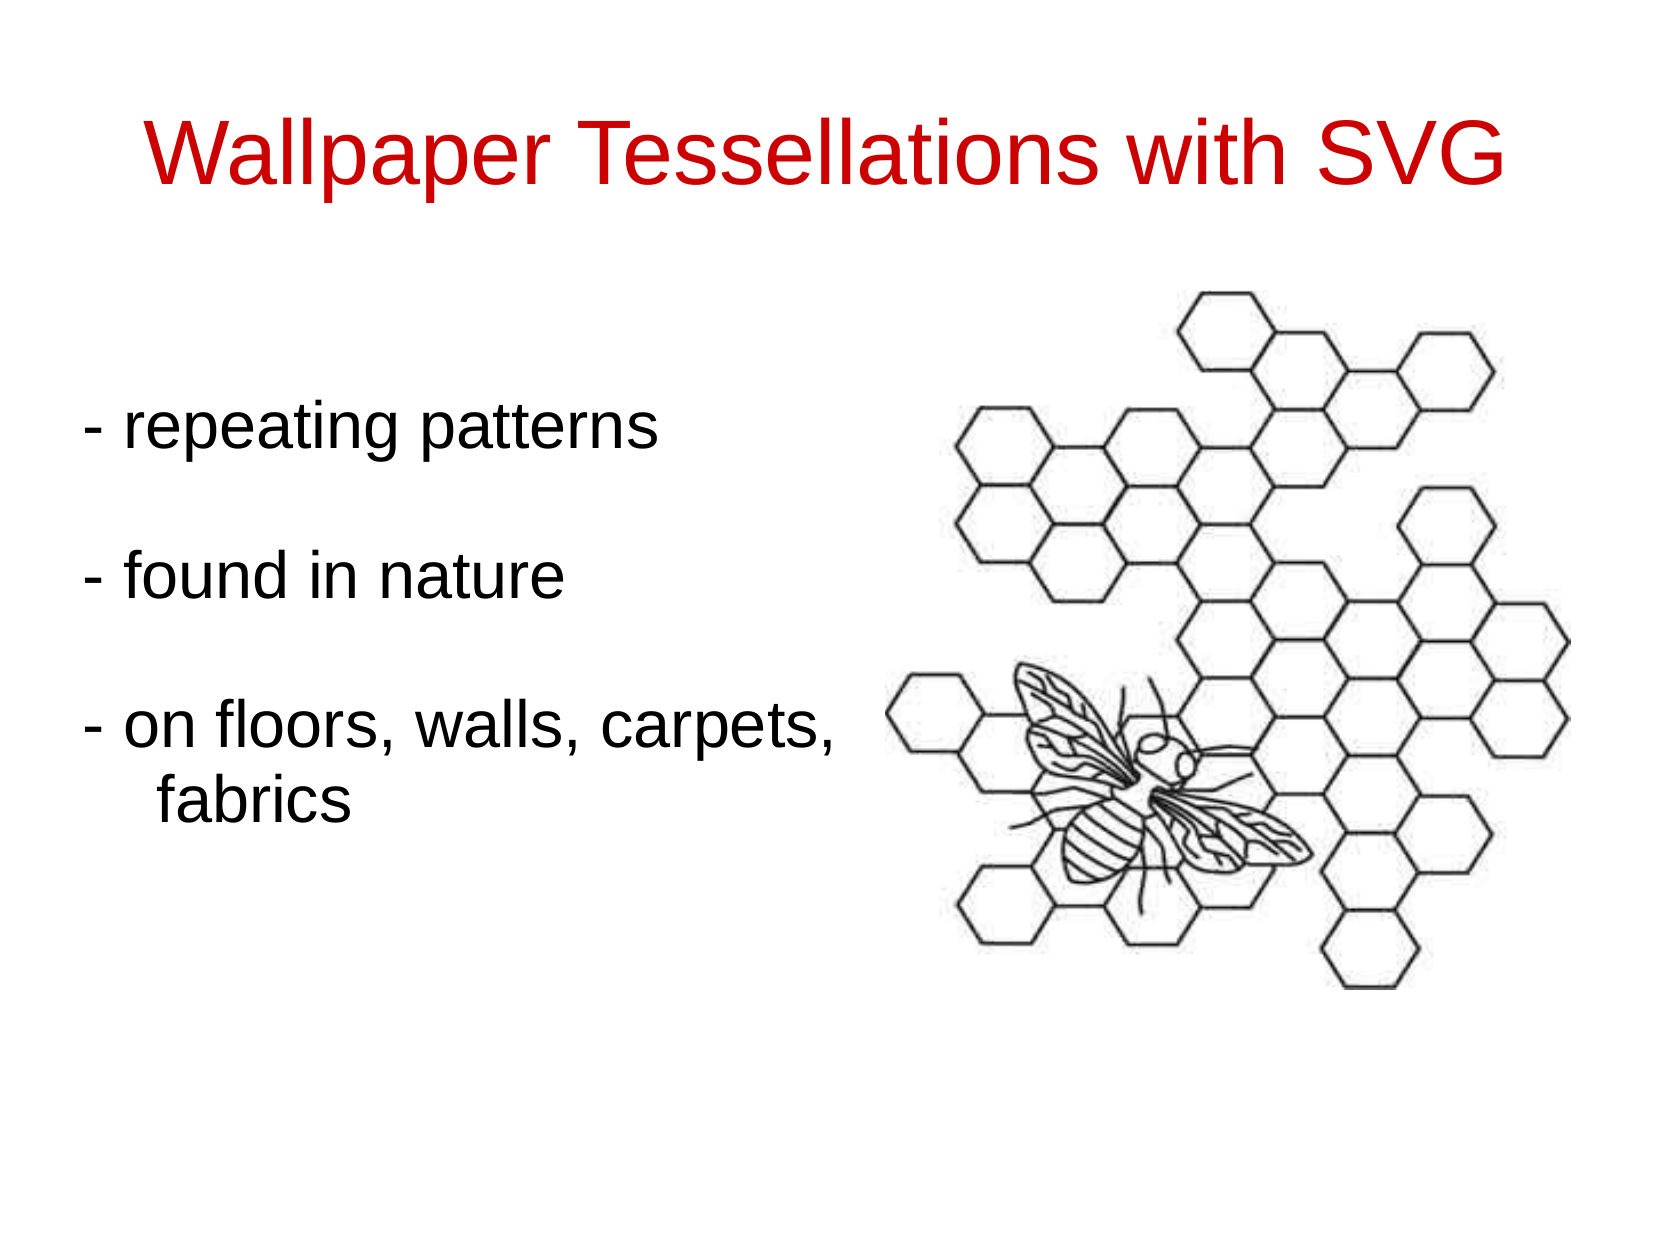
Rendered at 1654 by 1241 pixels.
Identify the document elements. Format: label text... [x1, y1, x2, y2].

subtitle - repeating patterns - found in nature - on floors, walls, carpets, fabrics [82, 290, 1571, 1010]
picture [885, 290, 1571, 991]
title Wallpaper Tessellations with SVG [82, 49, 1571, 257]
